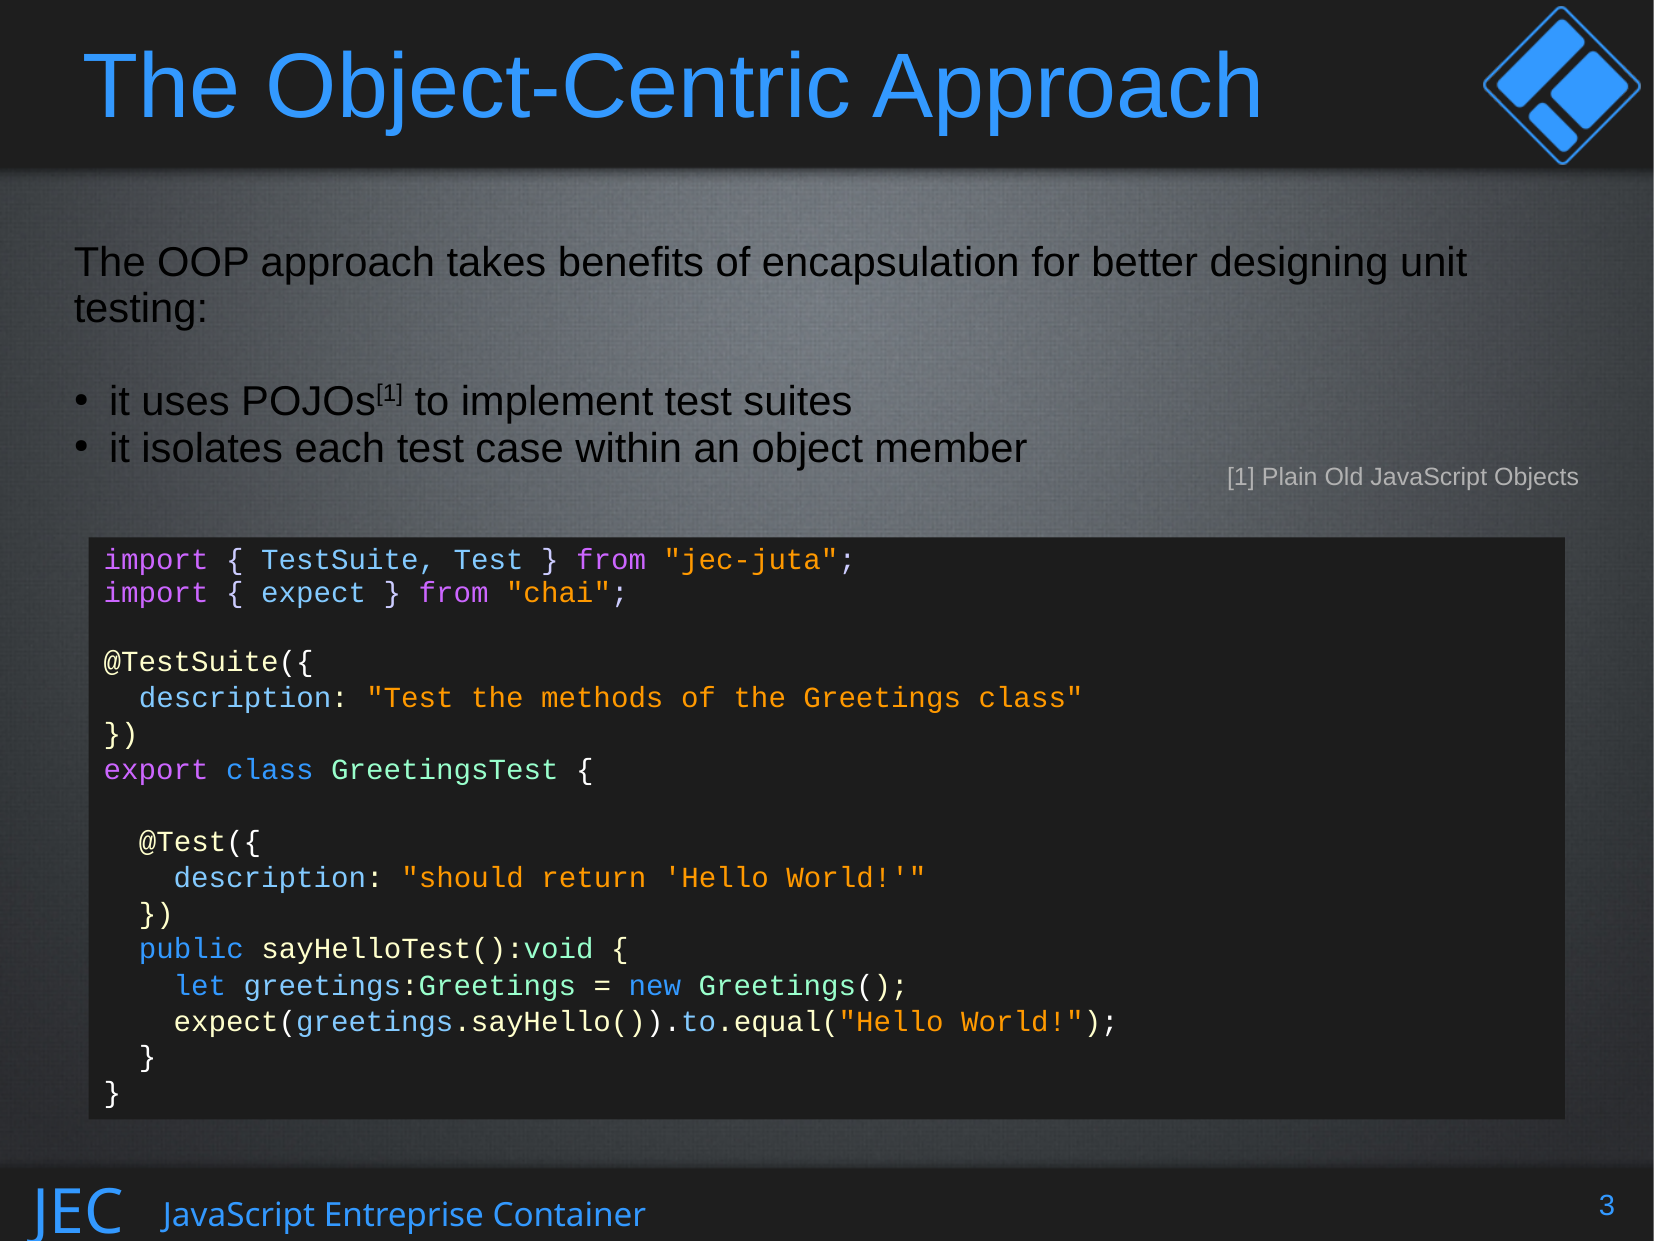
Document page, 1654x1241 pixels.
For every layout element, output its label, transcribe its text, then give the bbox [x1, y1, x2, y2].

text_box 3 [744, 1181, 1630, 1229]
text_box JEC [17, 1159, 149, 1241]
text_box The OOP approach takes benefits of encapsulation for better designing unit testing: it uses POJOs[1] to implement test suites it isolates each test case within an object member [59, 231, 1595, 482]
title The Object-Centric Approach [82, 23, 1441, 147]
text_box import { TestSuite, Test } from "jec-juta"; import { expect } from "chai"; @TestSuite({ description: "Test the methods of the Greetings class" }) export class GreetingsTest { @Test({ description: "should return 'Hello World!'" }) public sayHelloTest():void { let greetings:Greetings = new Greetings(); expect(greetings.sayHello()).to.equal("Hello World!"); } } [88, 537, 1565, 1092]
text_box [1] Plain Old JavaScript Objects [59, 482, 1595, 514]
picture [0, 0, 1654, 1241]
text_box JavaScript Entreprise Container [148, 1183, 651, 1241]
